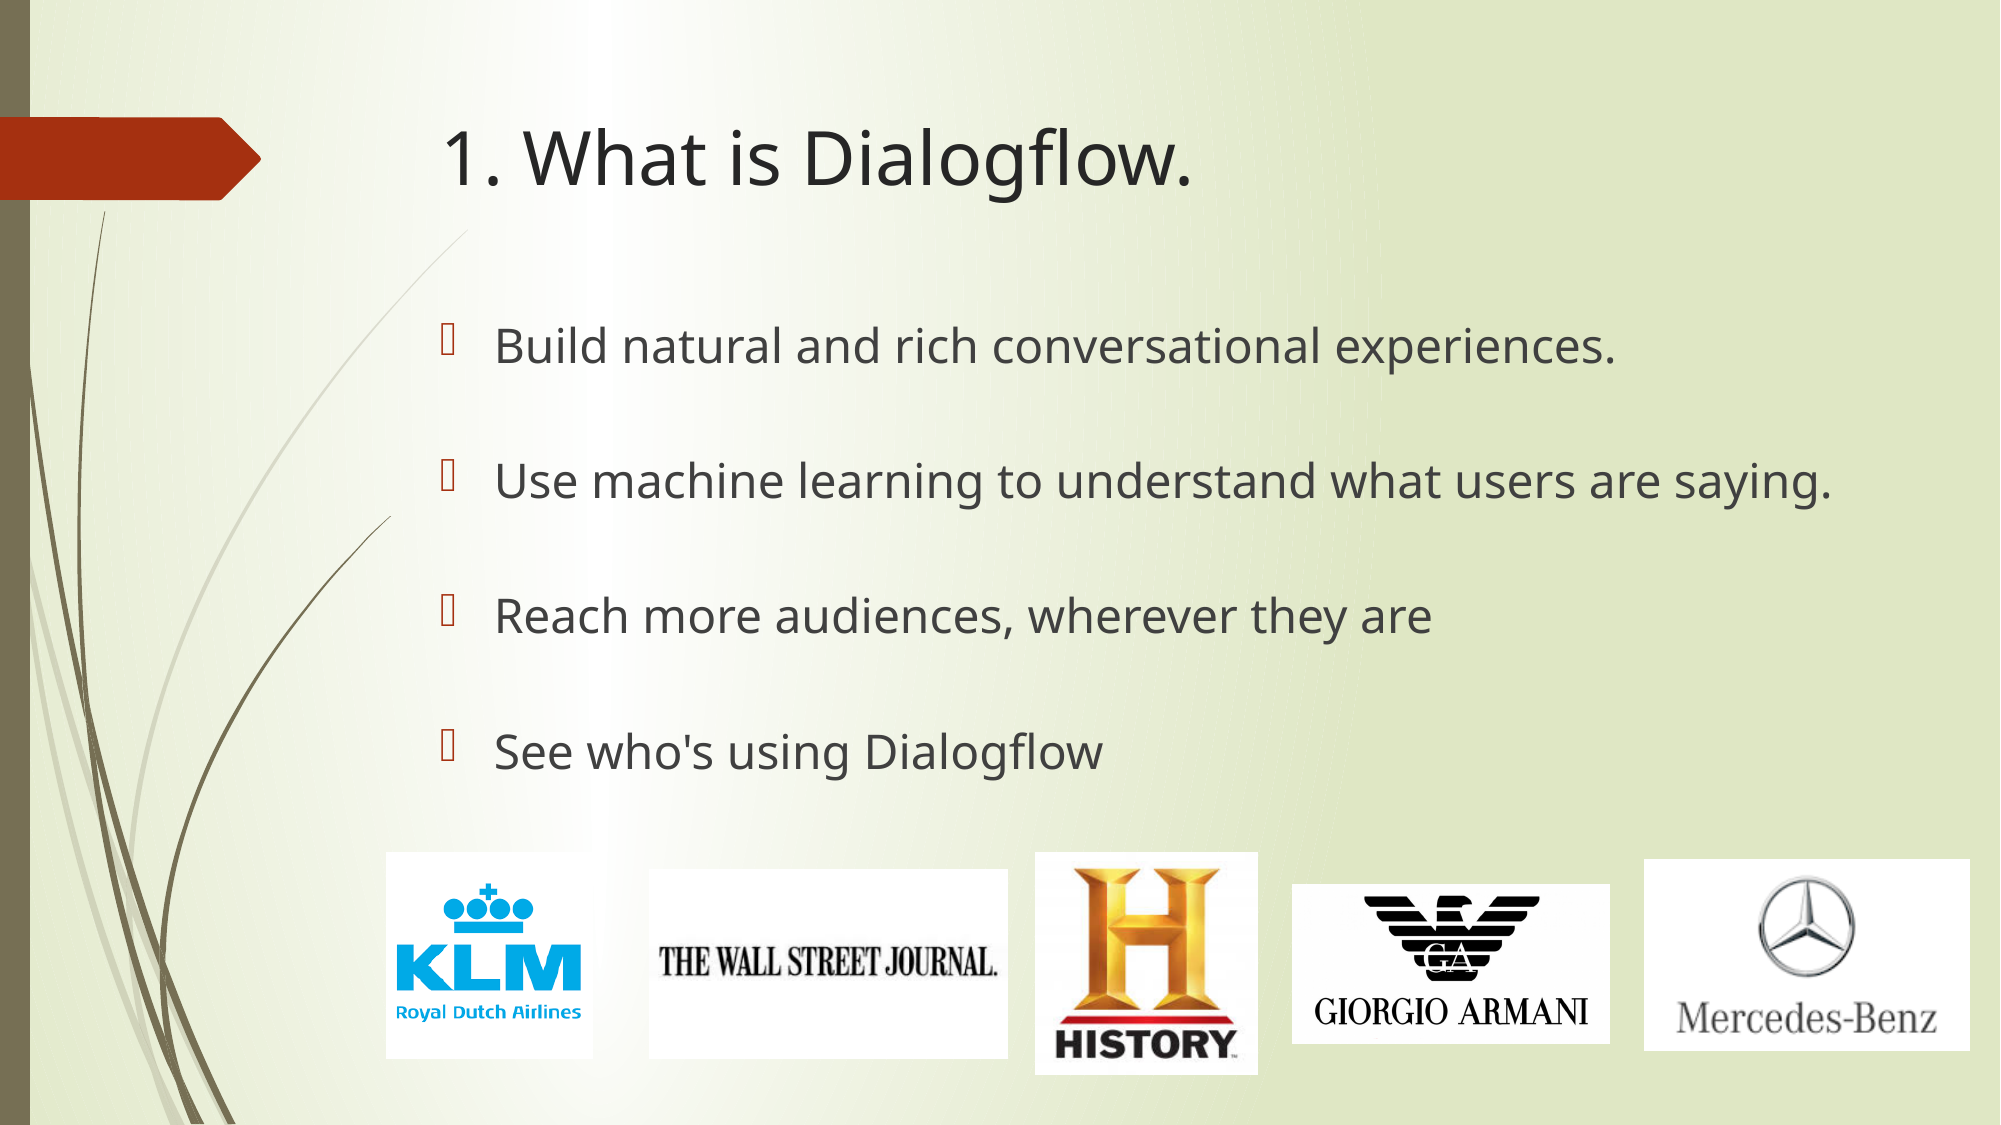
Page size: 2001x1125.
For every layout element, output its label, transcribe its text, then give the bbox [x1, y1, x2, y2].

picture [649, 869, 1008, 1059]
list Build natural and rich conversational experiences. Use machine learning to understand what users are saying. Reach more audiences, wherever they are See who's using Dialogflow [424, 250, 1888, 824]
picture [1644, 859, 1970, 1051]
picture [386, 852, 593, 1059]
title 1. What is Dialogflow. [425, 102, 1888, 250]
picture [1292, 884, 1610, 1044]
picture [1035, 852, 1258, 1075]
